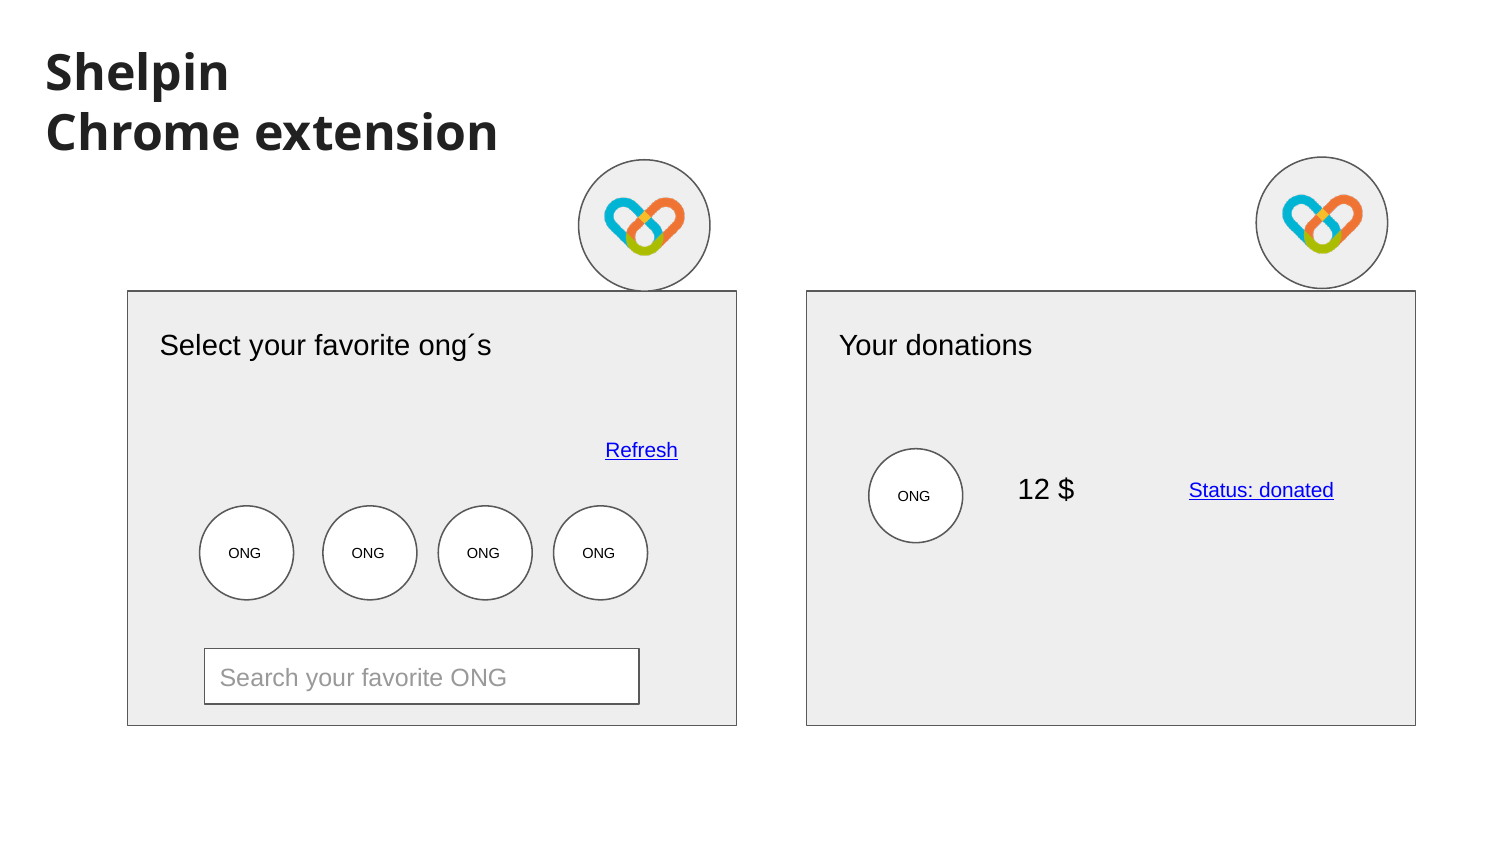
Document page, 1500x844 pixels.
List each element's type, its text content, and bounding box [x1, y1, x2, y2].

text_box [806, 291, 1416, 726]
text_box Your donations [823, 311, 1212, 406]
text_box [1256, 157, 1388, 289]
text_box Select your favorite ong´s [144, 311, 533, 406]
text_box ONG [438, 505, 533, 600]
text_box Status: donated [1174, 462, 1351, 530]
text_box [127, 159, 737, 726]
picture [603, 185, 685, 266]
text_box Search your favorite ONG [204, 648, 640, 704]
text_box ONG [199, 505, 294, 600]
text_box Refresh [590, 421, 707, 489]
text_box ONG [553, 505, 648, 600]
picture [1281, 182, 1363, 264]
text_box 12 $ [1002, 455, 1119, 511]
text_box Shelpin Chrome extension [30, 25, 554, 158]
text_box ONG [322, 505, 417, 600]
text_box ONG [868, 448, 963, 543]
